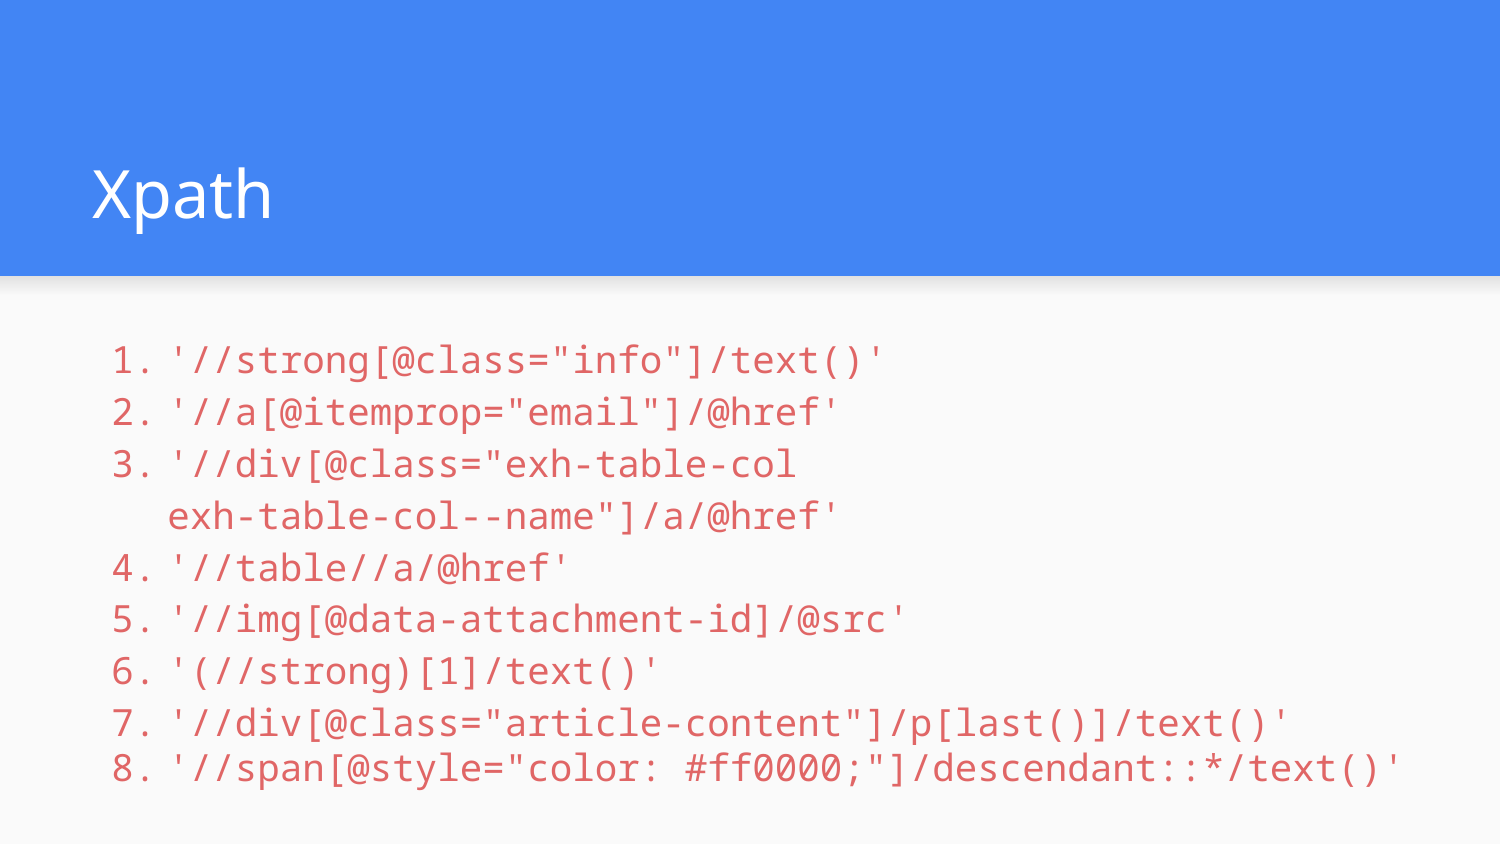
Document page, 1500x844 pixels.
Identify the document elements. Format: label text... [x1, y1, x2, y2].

title Xpath [77, 121, 1427, 248]
list '//strong[@class="info"]/text()' '//a[@itemprop="email"]/@href' '//div[@class="exh-table-col exh-table-col--name"]/a/@href' '//table//a/@href' '//img[@data-attachment-id]/@src' '(//strong)[1]/text()' '//div[@class="article-content"]/p[last()]/text()' '//span[@style="color: #ff0000;"]/descendant::*/text()' [77, 314, 1427, 760]
